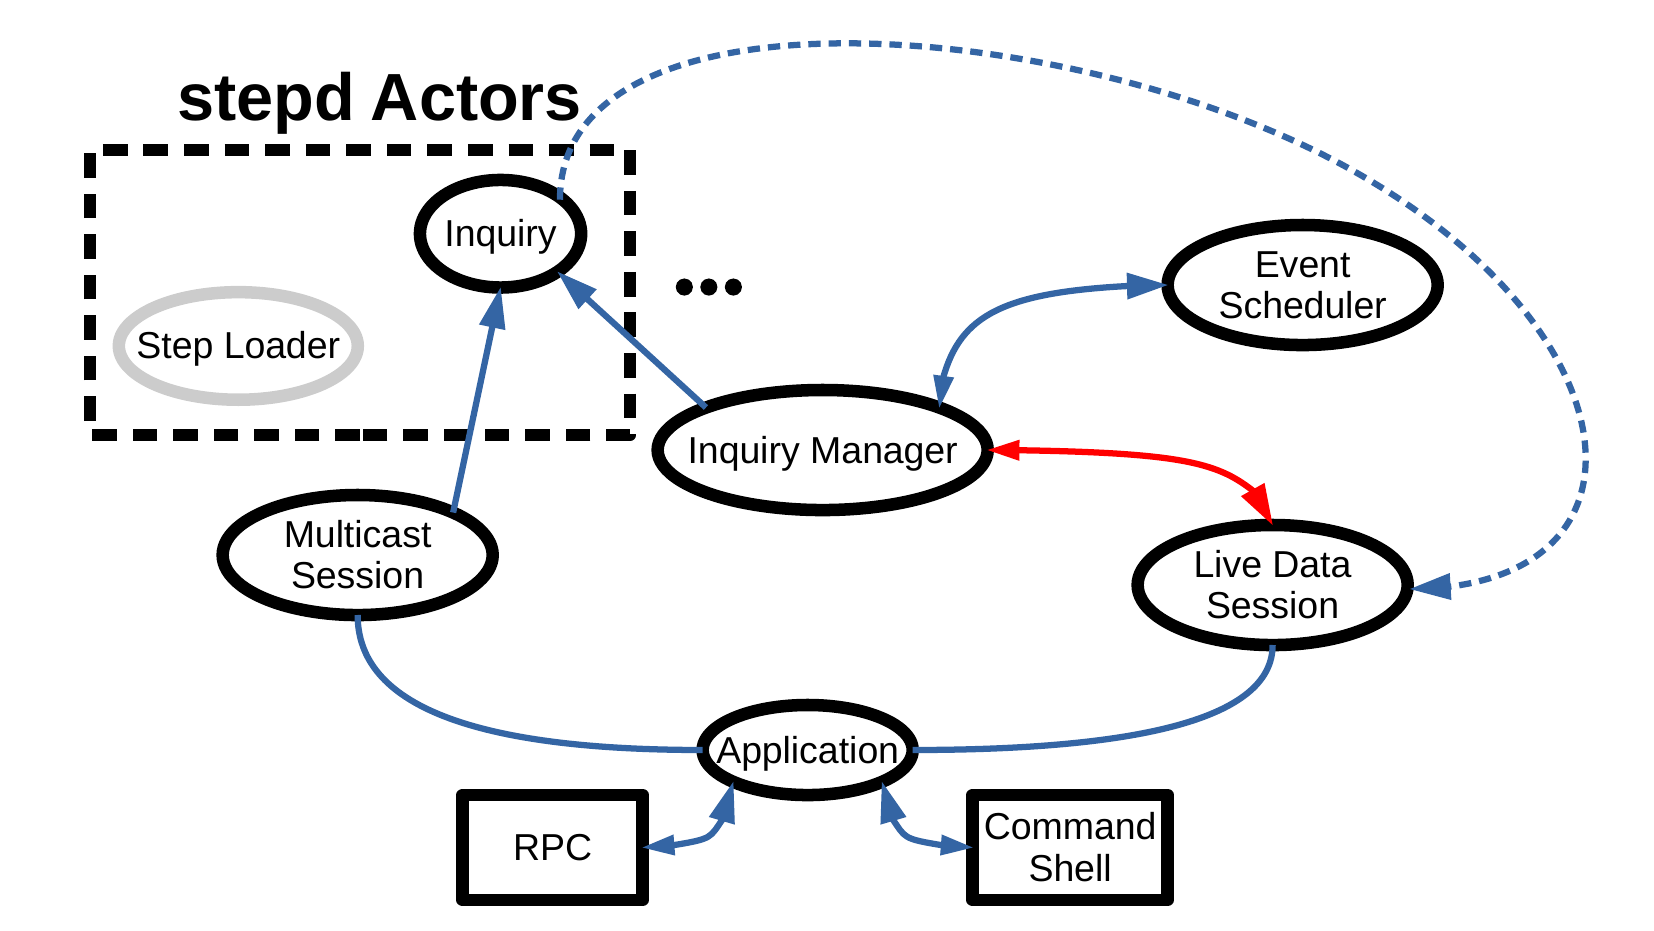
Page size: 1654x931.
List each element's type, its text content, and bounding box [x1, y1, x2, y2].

text_box RPC [462, 795, 643, 901]
text_box Application [703, 705, 913, 796]
picture [630, 208, 788, 406]
text_box Multicast Session [222, 495, 493, 616]
text_box Command Shell [972, 795, 1168, 901]
picture [630, 344, 698, 406]
text_box Inquiry [419, 179, 582, 288]
text_box Live Data Session [1137, 525, 1408, 646]
text_box Event Scheduler [1167, 225, 1438, 346]
list stepd Actors [106, 60, 1591, 151]
text_box Inquiry Manager [657, 390, 988, 511]
text_box Step Loader [118, 292, 358, 400]
